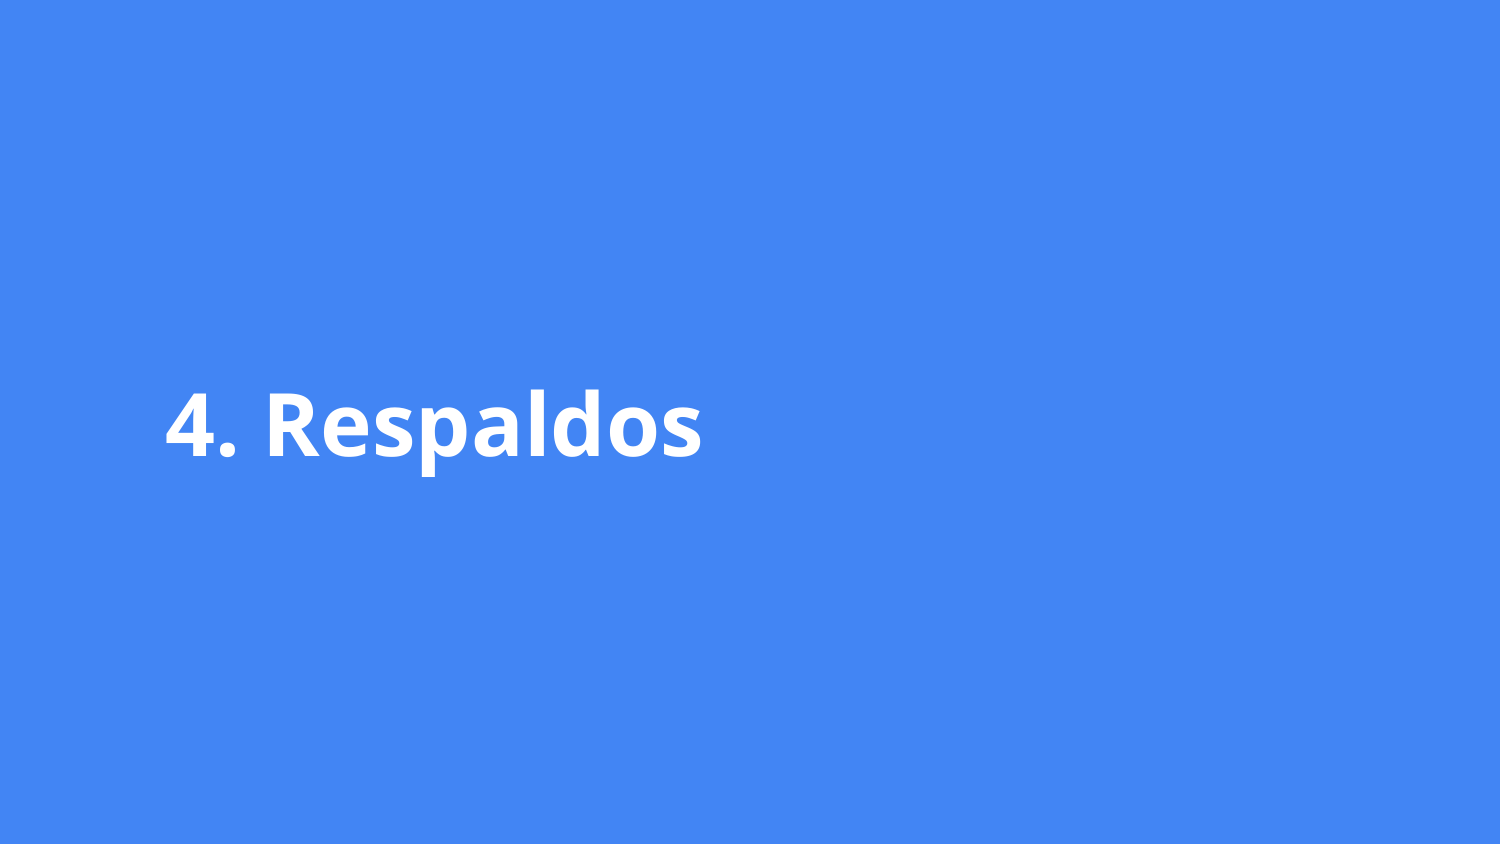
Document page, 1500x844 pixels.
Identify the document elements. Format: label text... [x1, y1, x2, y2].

text_box 4. Respaldos [75, 338, 1425, 505]
